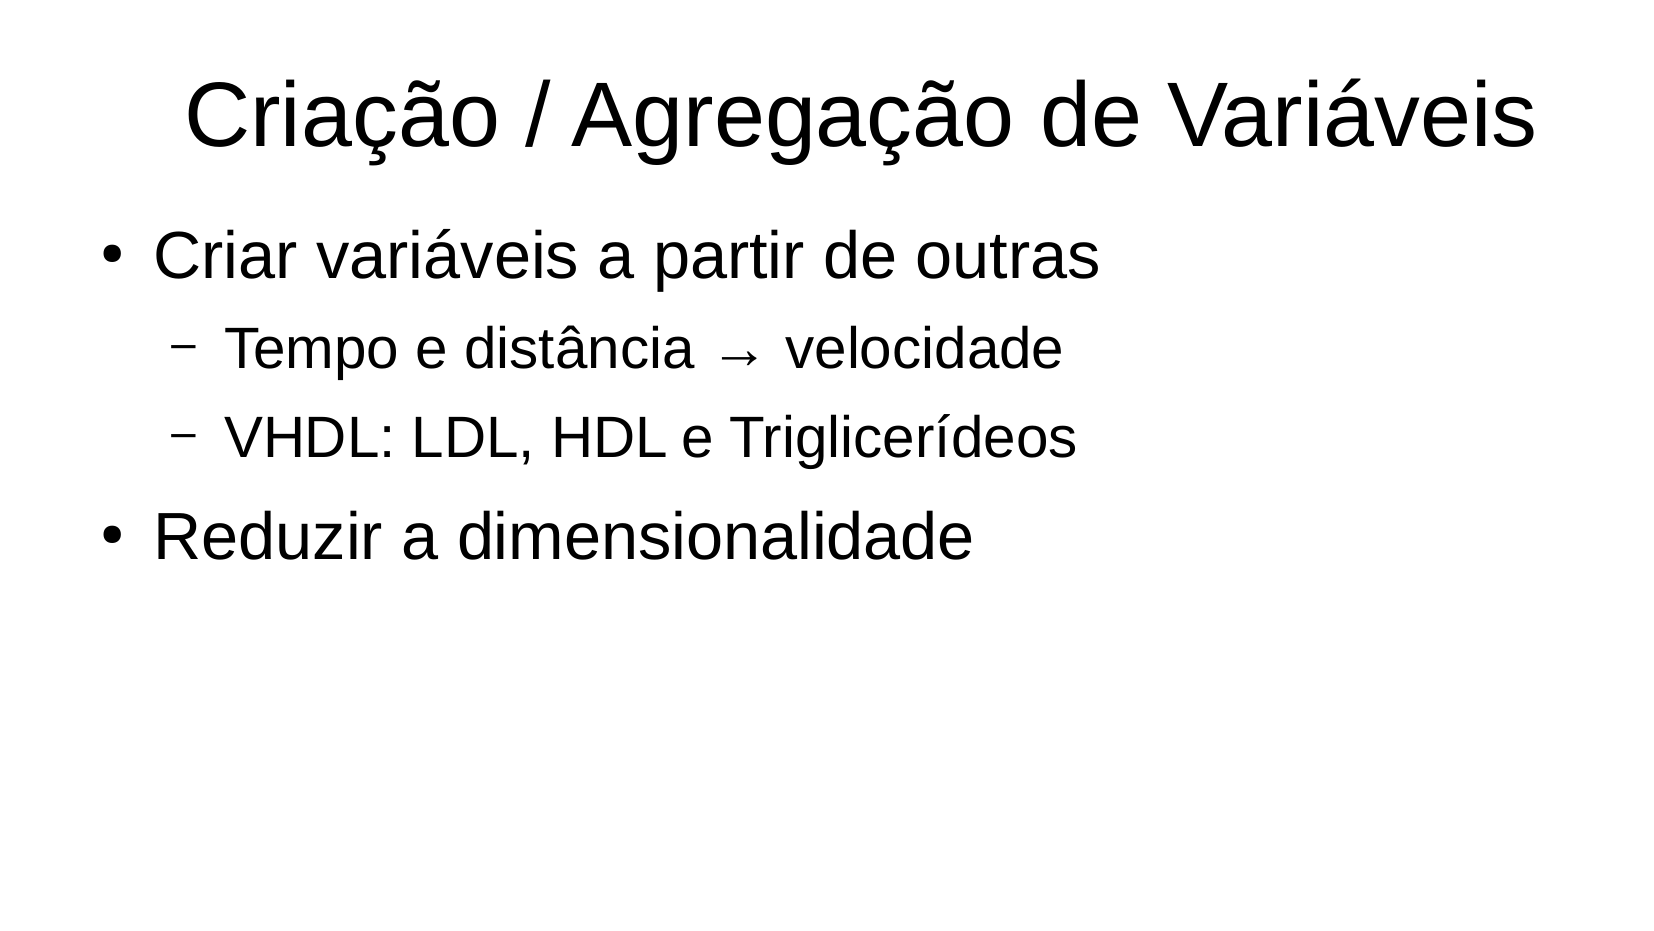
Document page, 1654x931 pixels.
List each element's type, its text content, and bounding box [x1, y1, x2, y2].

list Criar variáveis a partir de outras Tempo e distância → velocidade VHDL: LDL, HDL e Triglicerídeos Reduzir a dimensionalidade [82, 217, 1571, 758]
title Criação / Agregação de Variáveis [82, 37, 1571, 193]
